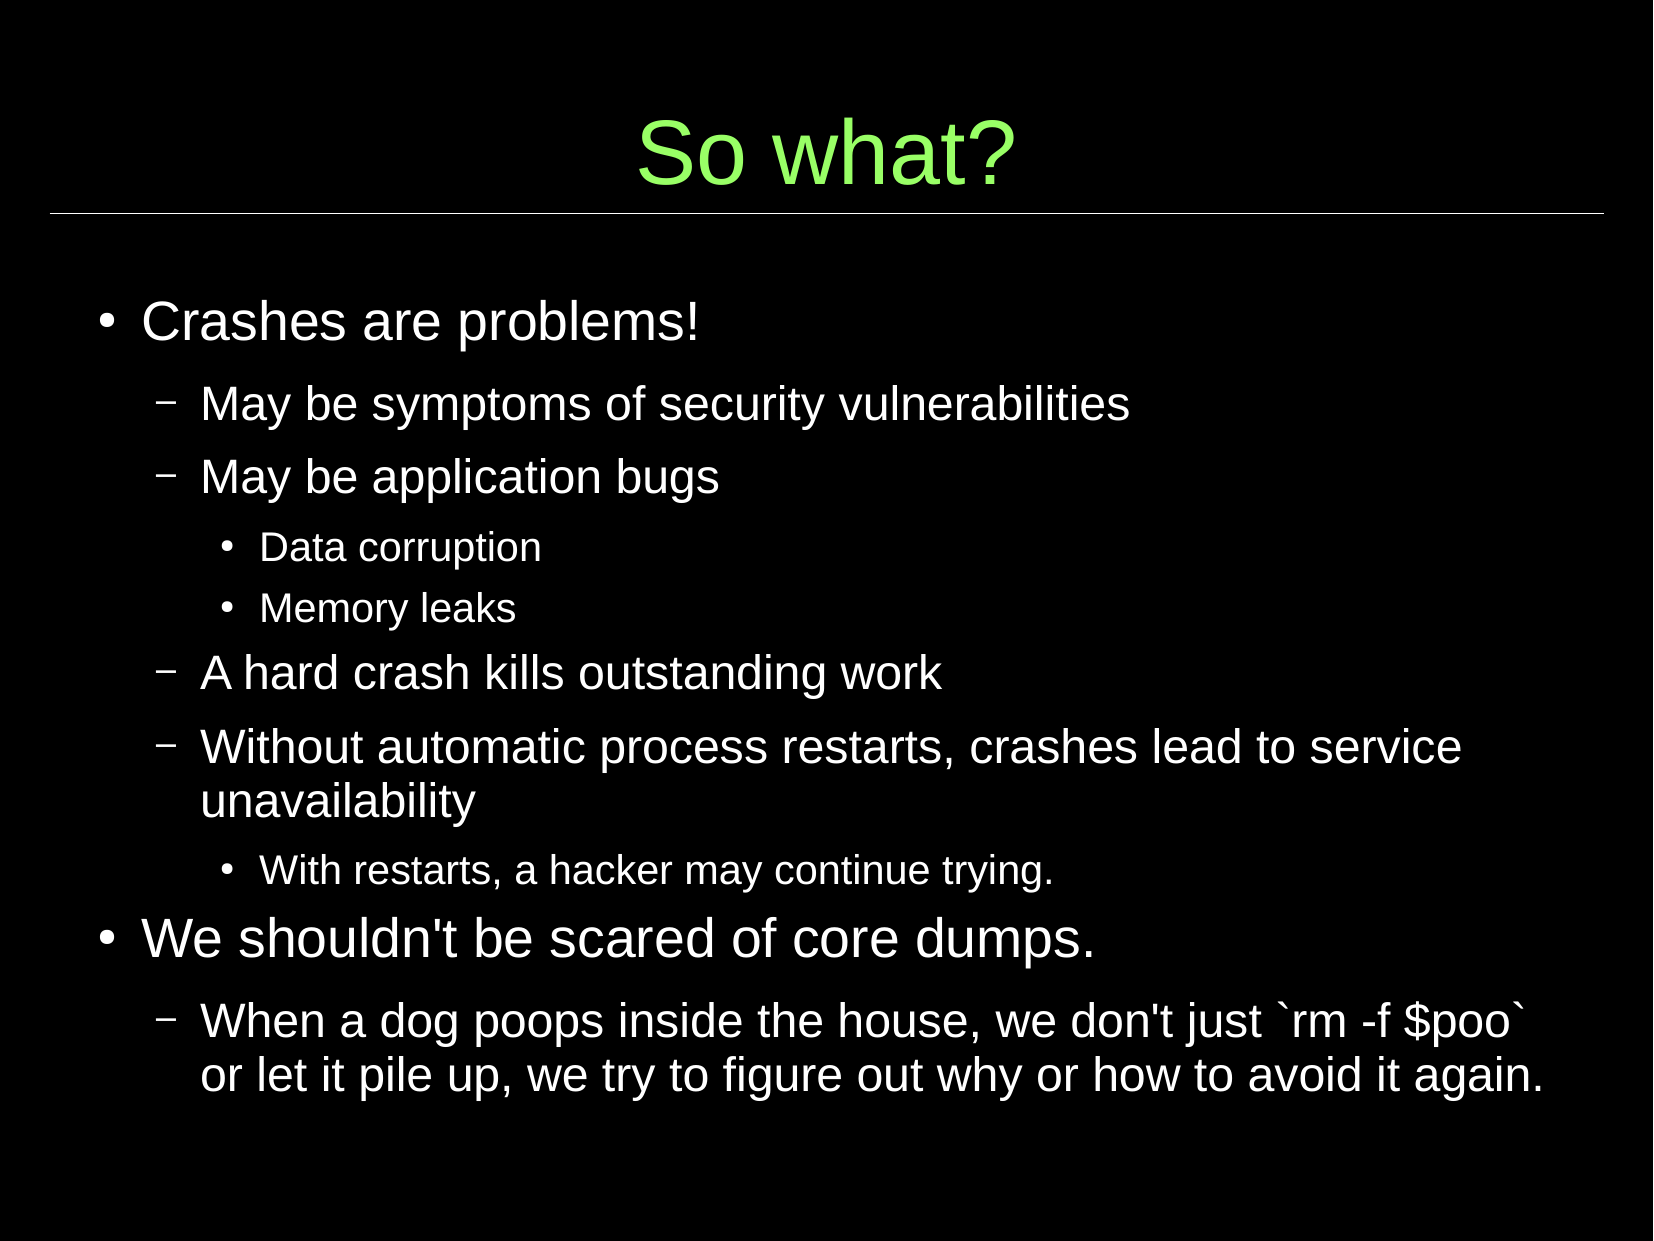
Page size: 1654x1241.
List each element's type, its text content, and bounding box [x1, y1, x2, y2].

title So what? [82, 49, 1571, 257]
list Crashes are problems! May be symptoms of security vulnerabilities May be application bugs Data corruption Memory leaks A hard crash kills outstanding work Without automatic process restarts, crashes lead to service unavailability With restarts, a hacker may continue trying. We shouldn't be scared of core dumps. When a dog poops inside the house, we don't just `rm -f $poo` or let it pile up, we try to figure out why or how to avoid it again. [82, 290, 1571, 1111]
